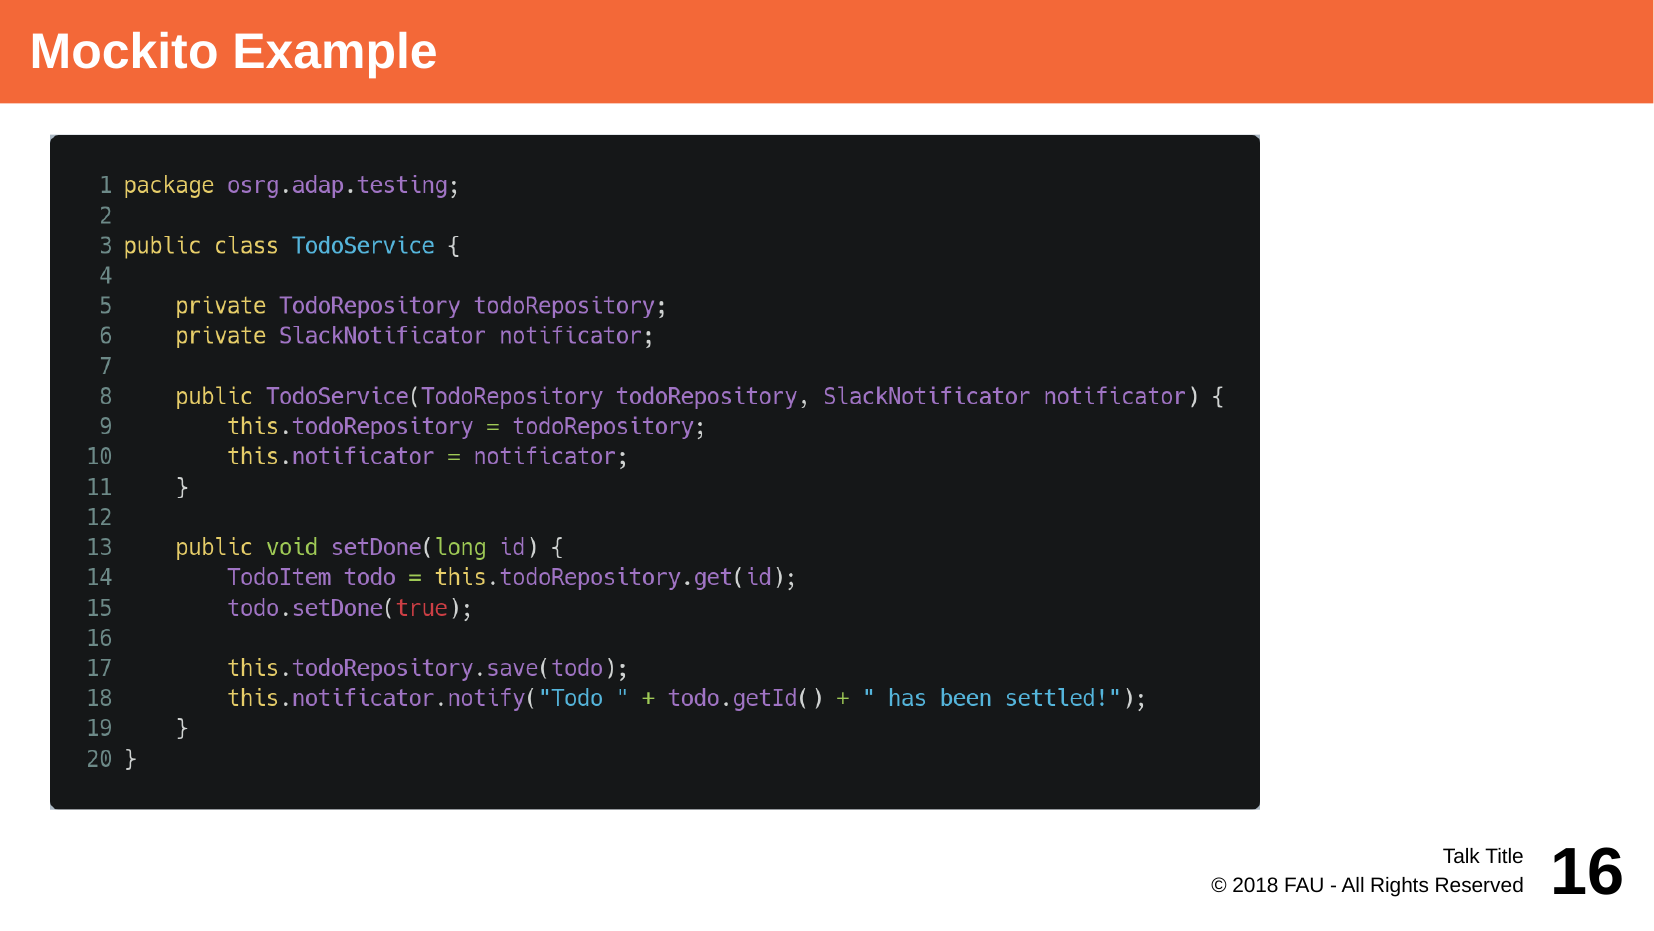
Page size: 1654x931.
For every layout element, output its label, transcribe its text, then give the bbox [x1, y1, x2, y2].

title Mockito Example [0, 0, 1654, 104]
picture [50, 134, 1261, 811]
